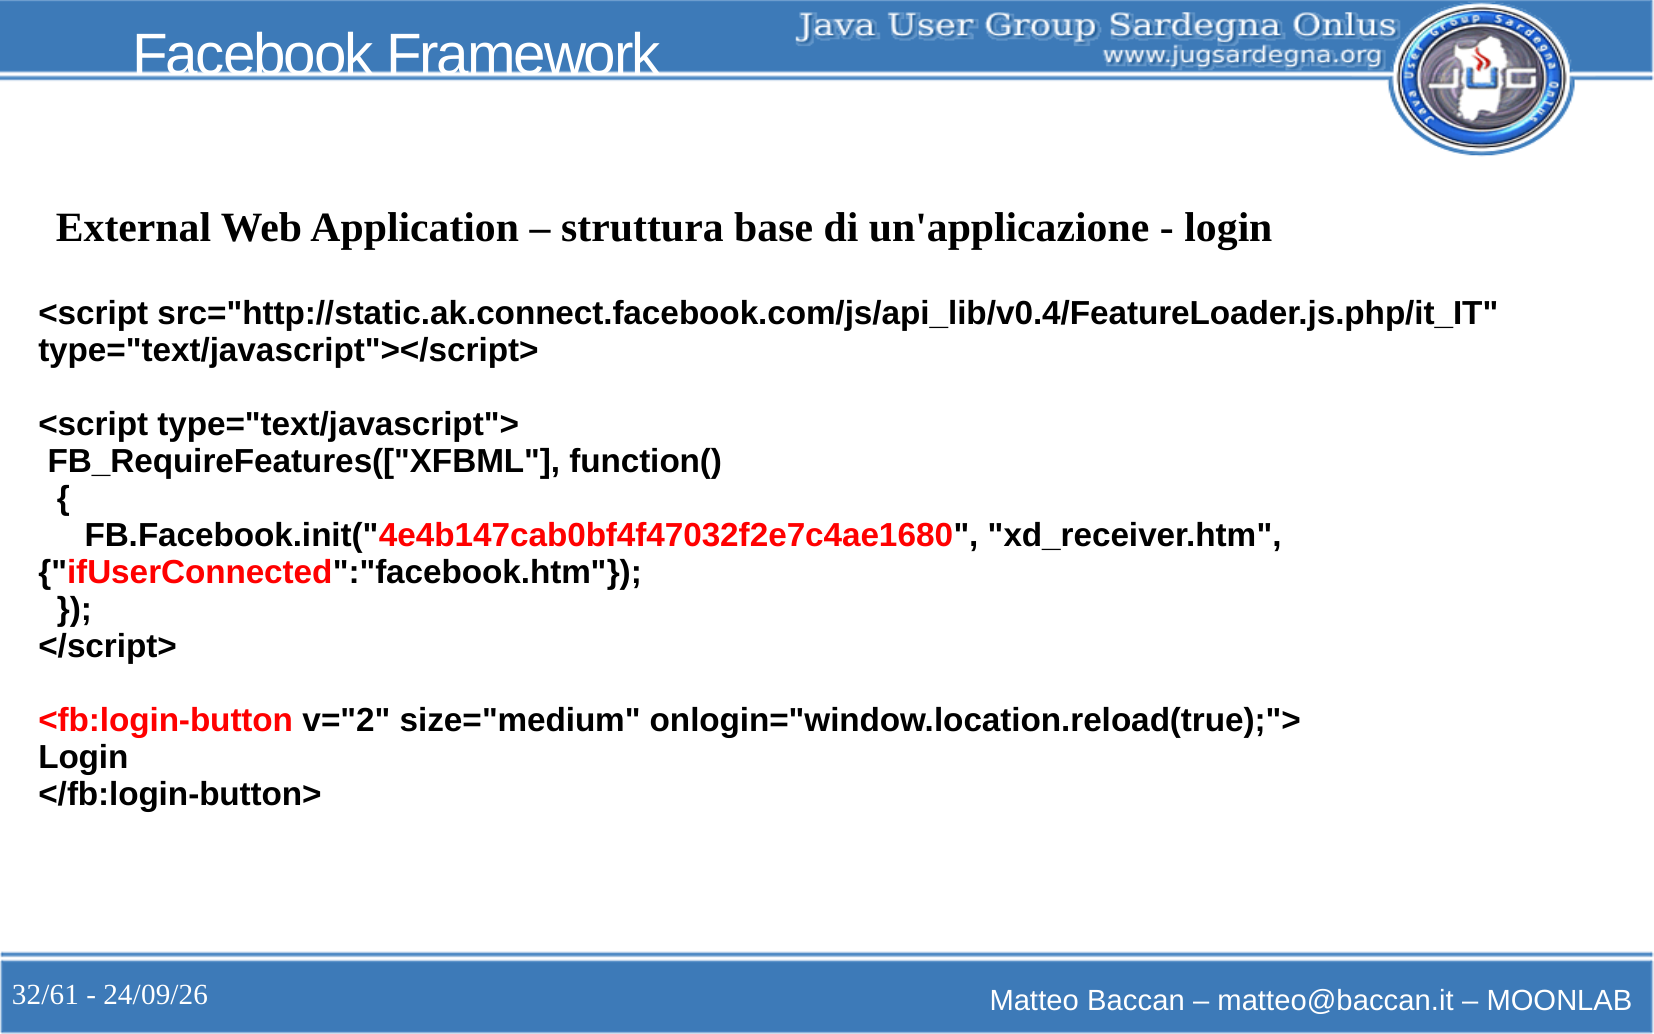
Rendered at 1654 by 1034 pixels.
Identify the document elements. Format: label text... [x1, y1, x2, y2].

picture [0, 0, 1654, 1034]
text_box <script src="http://static.ak.connect.facebook.com/js/api_lib/v0.4/FeatureLoader.js.php/it_IT" type="text/javascript"></script> <script type="text/javascript"> FB_RequireFeatures(["XFBML"], function() { FB.Facebook.init("4e4b147cab0bf4f47032f2e7c4ae1680", "xd_receiver.htm", {"ifUserConnected":"facebook.htm"}); }); </script> <fb:login-button v="2" size="medium" onlogin="window.location.reload(true);"> Login </fb:login-button> [23, 287, 1579, 876]
title Facebook Framework [132, 5, 1609, 103]
text_box External Web Application – struttura base di un'applicazione - login [41, 173, 1623, 236]
